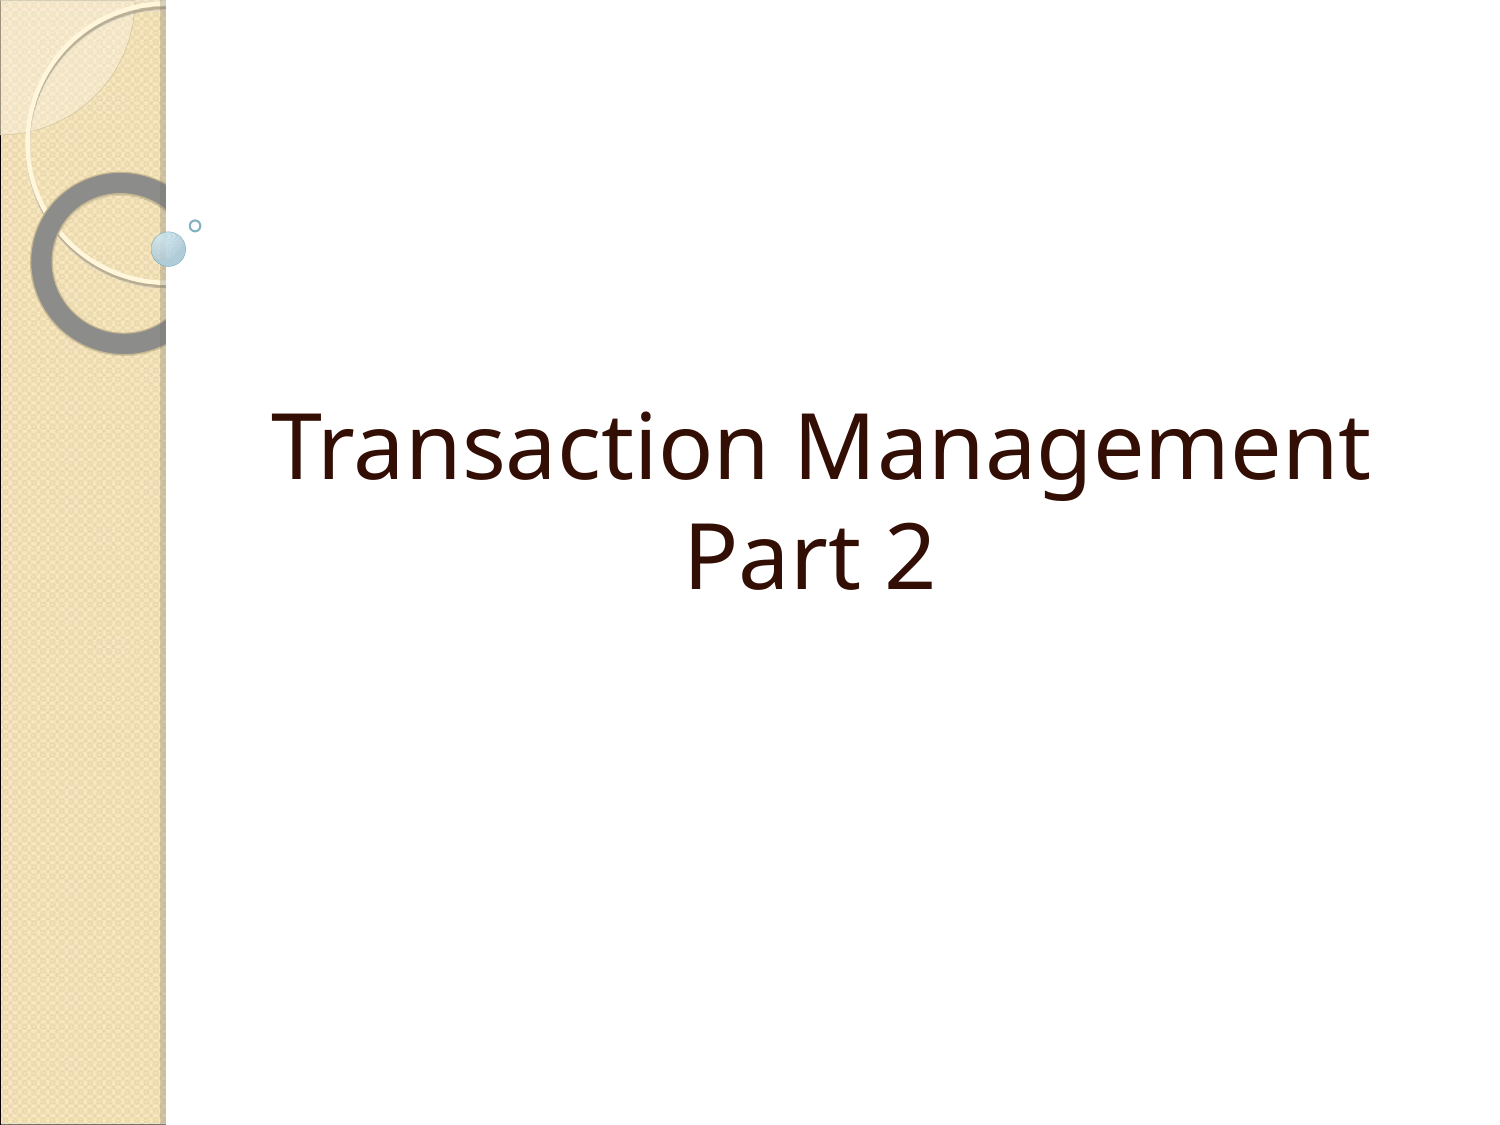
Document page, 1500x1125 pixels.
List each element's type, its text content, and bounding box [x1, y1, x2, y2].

subtitle Transaction Management Part 2 [212, 387, 1428, 522]
